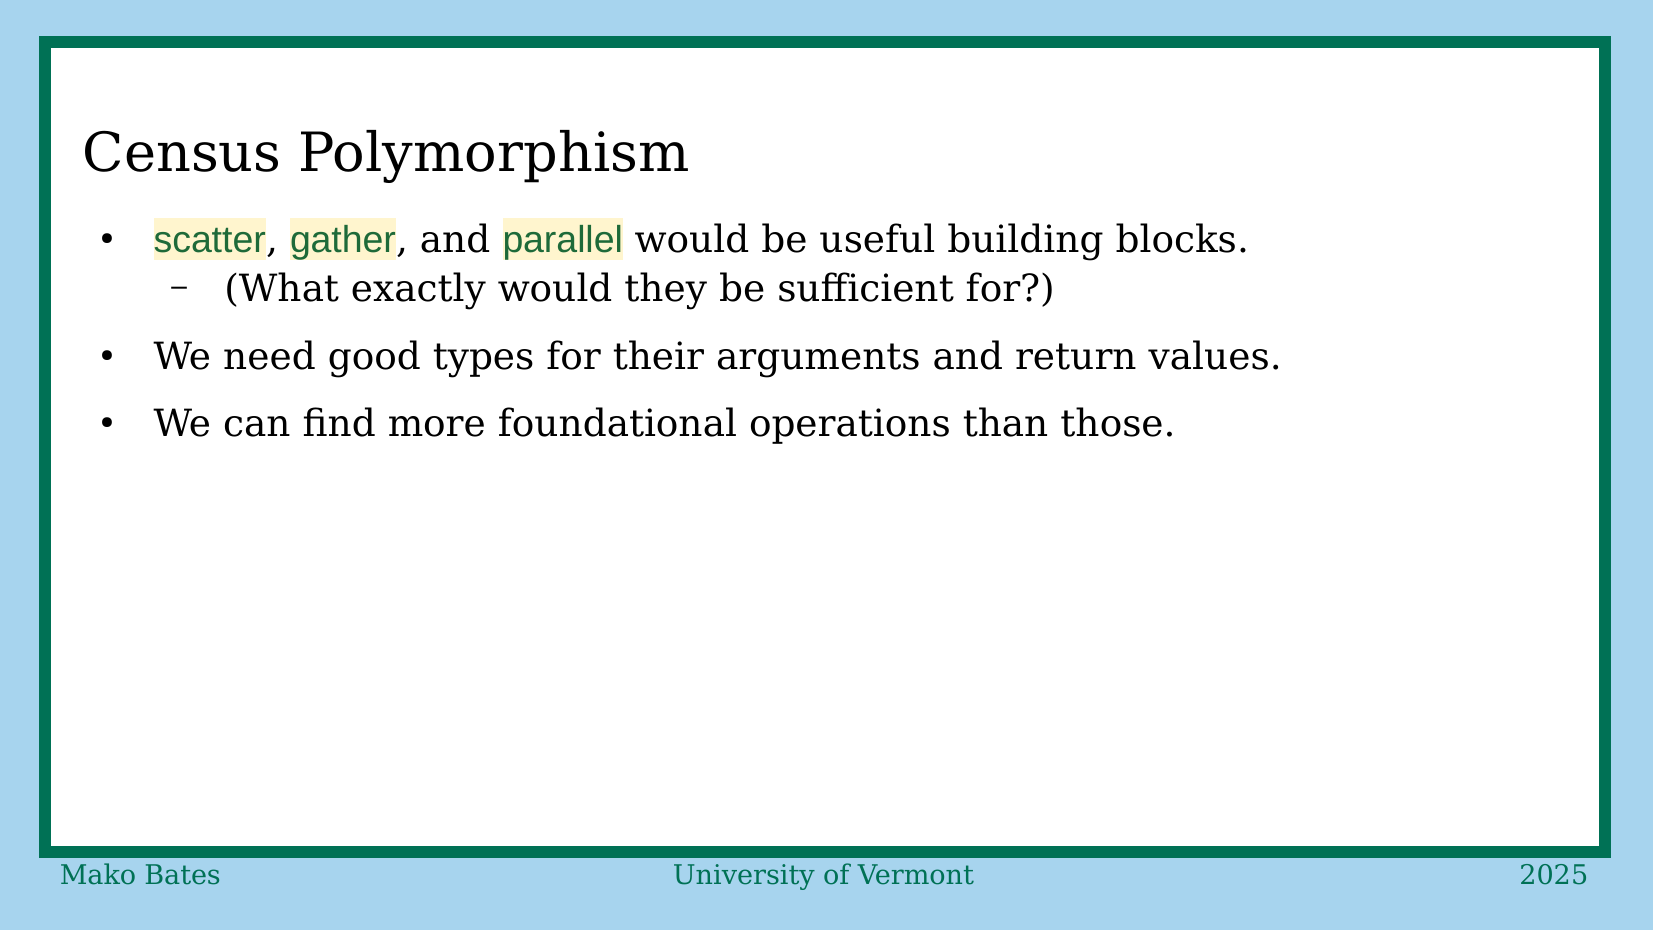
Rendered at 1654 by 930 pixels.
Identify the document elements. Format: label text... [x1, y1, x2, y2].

text_box [687, 864, 691, 877]
list scatter, gather, and parallel would be useful building blocks. (What exactly would they be sufficient for?) We need good types for their arguments and return values. We can find more foundational operations than those. [82, 217, 1571, 777]
title Census Polymorphism [82, 101, 1571, 205]
